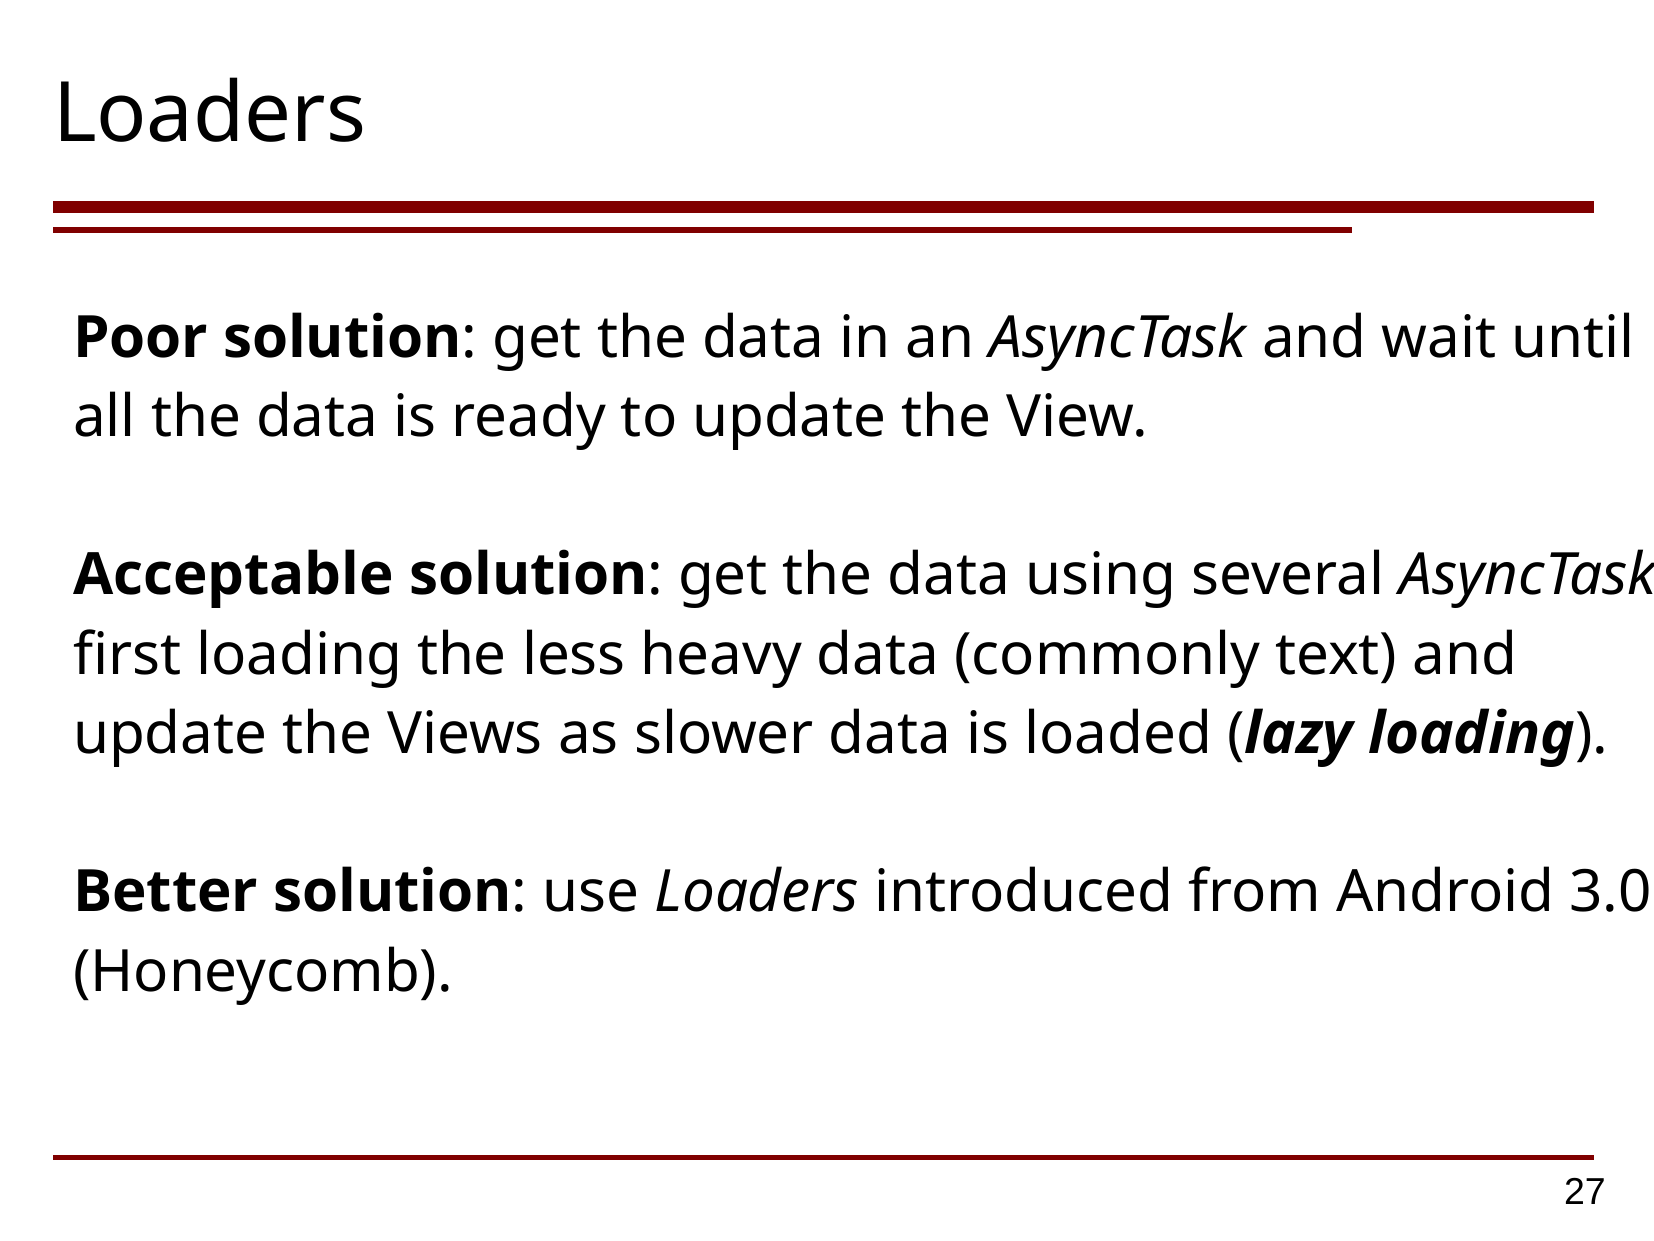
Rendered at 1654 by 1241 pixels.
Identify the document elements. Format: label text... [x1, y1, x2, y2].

text_box <number> [35, 1163, 1654, 1221]
subtitle Loaders [53, 48, 1542, 172]
text_box Poor solution: get the data in an AsyncTask and wait until all the data is ready to update the View. Acceptable solution: get the data using several AsyncTasks, first loading the less heavy data (commonly text) and update the Views as slower data is loaded (lazy loading). Better solution: use Loaders introduced from Android 3.0 (Honeycomb). [58, 287, 1654, 1199]
